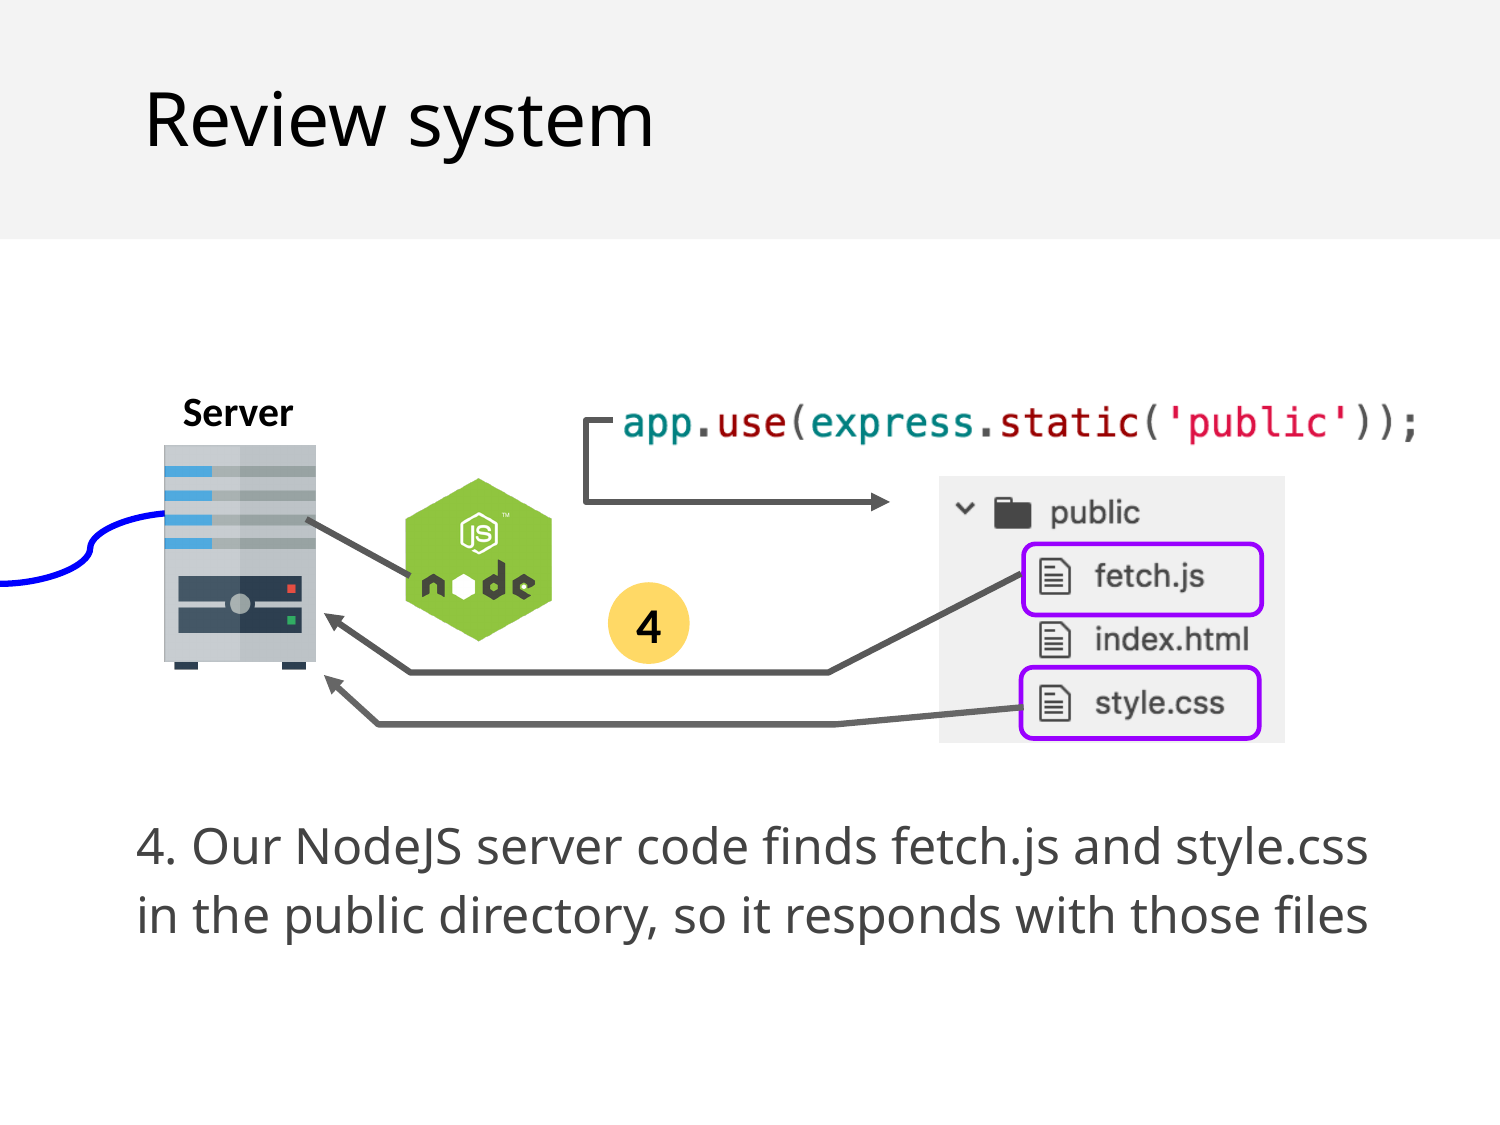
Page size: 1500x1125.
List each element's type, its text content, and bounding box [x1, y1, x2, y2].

picture [1024, 670, 1256, 736]
picture [394, 476, 562, 644]
text_box Server [82, 337, 395, 481]
title Review system [128, 56, 1372, 183]
picture [1026, 547, 1259, 612]
picture [119, 481, 358, 680]
picture [597, 384, 1440, 743]
text_box 4 [607, 582, 690, 664]
list 4. Our NodeJS server code finds fetch.js and style.css in the public directory, so it responds with those files [121, 790, 1442, 1092]
